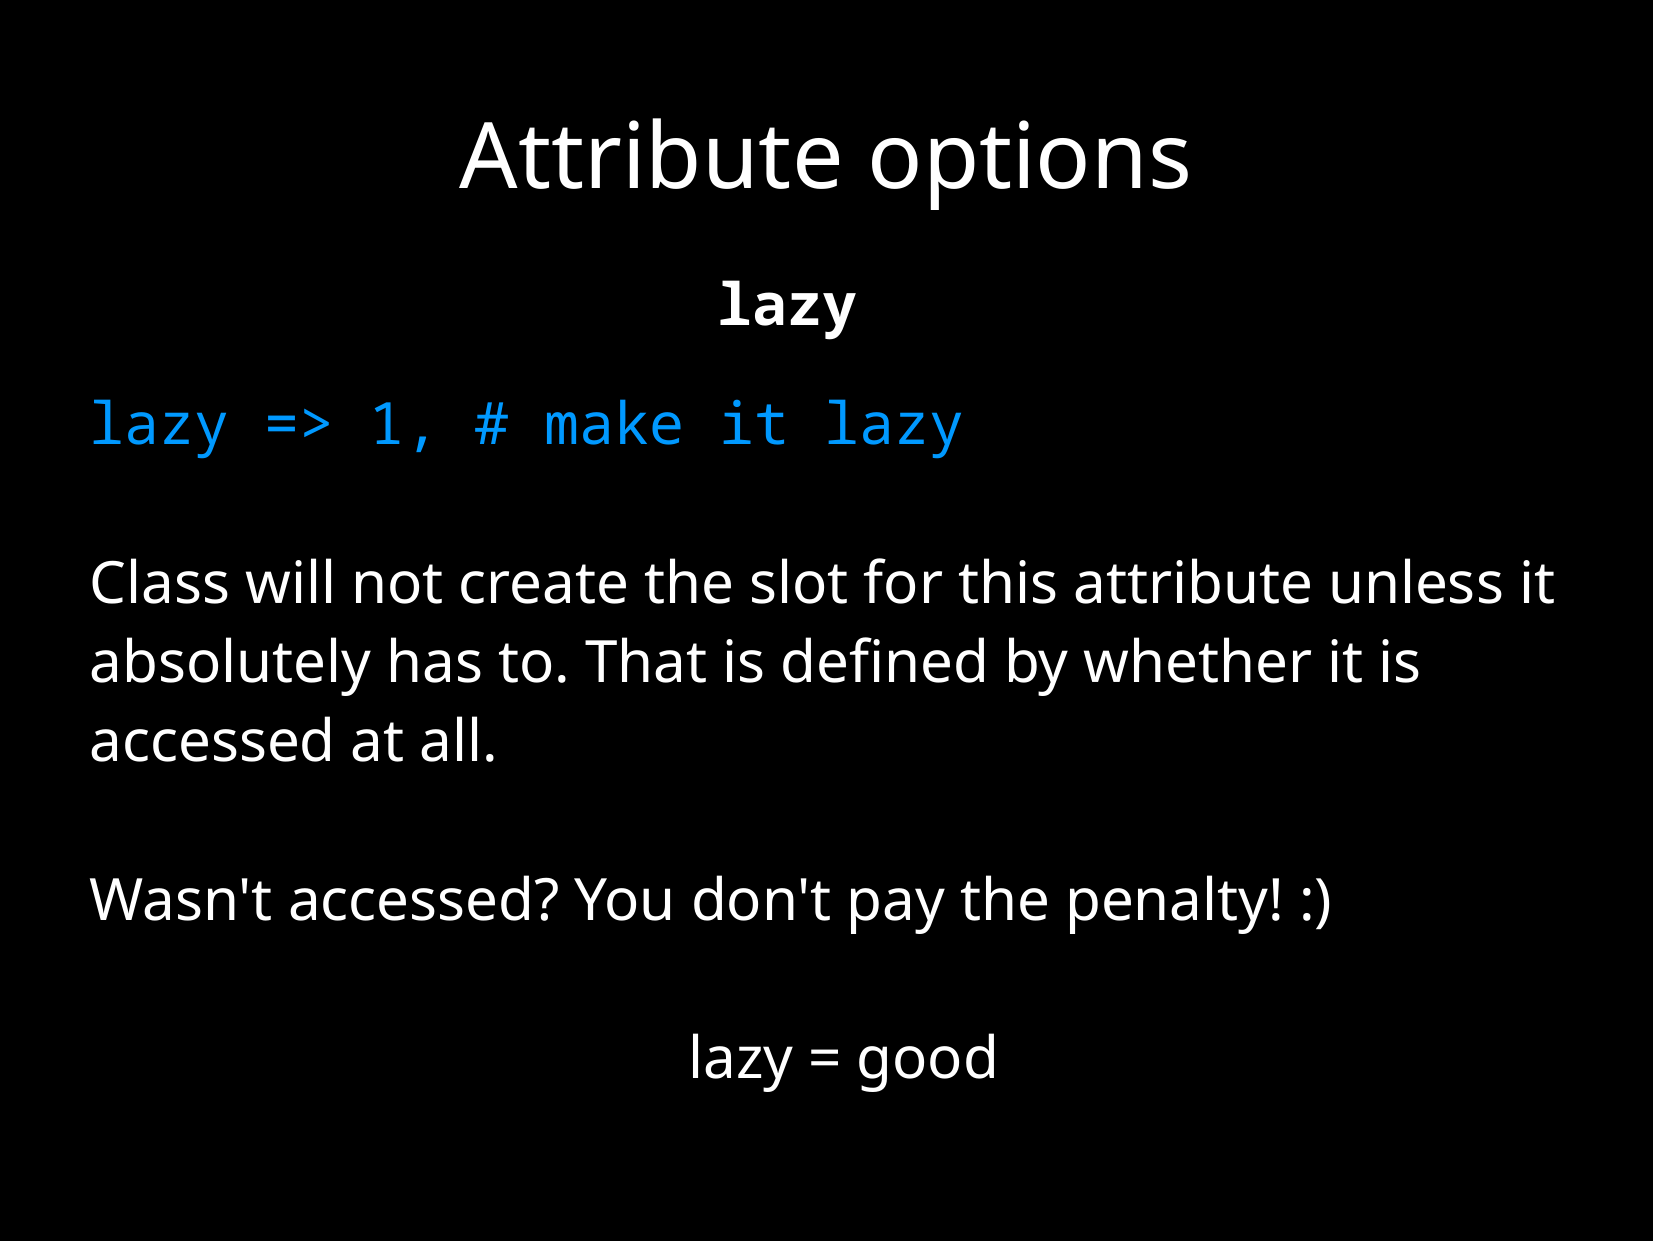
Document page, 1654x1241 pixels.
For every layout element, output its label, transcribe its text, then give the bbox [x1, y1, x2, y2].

title Attribute options [82, 49, 1571, 257]
text_box lazy => 1, # make it lazy Class will not create the slot for this attribute unless it absolutely has to. That is defined by whether it is accessed at all. Wasn't accessed? You don't pay the penalty! :) lazy = good [75, 375, 1613, 1088]
text_box lazy [450, 255, 1126, 338]
